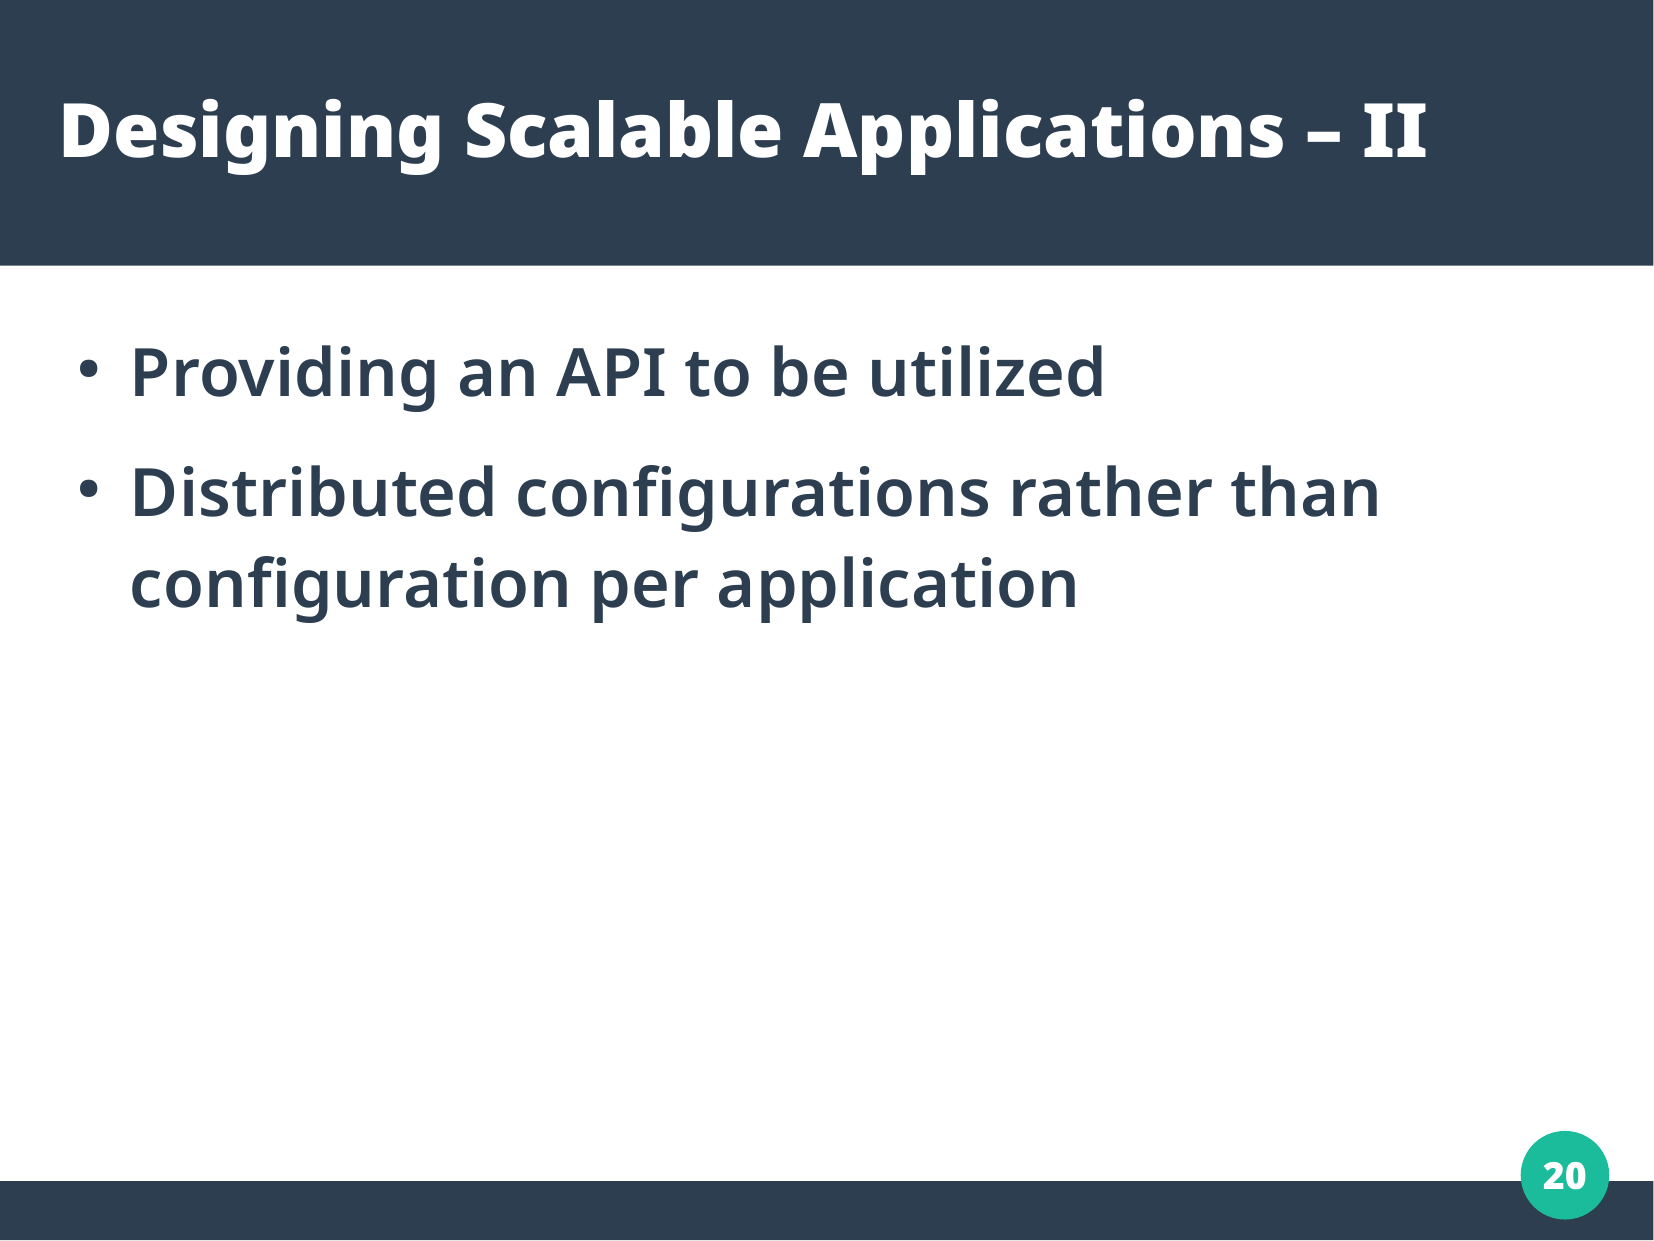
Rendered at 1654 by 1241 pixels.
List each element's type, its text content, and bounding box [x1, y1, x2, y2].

list Providing an API to be utilized Distributed configurations rather than configuration per application [59, 324, 1595, 1152]
title Designing Scalable Applications – II [59, 49, 1595, 207]
